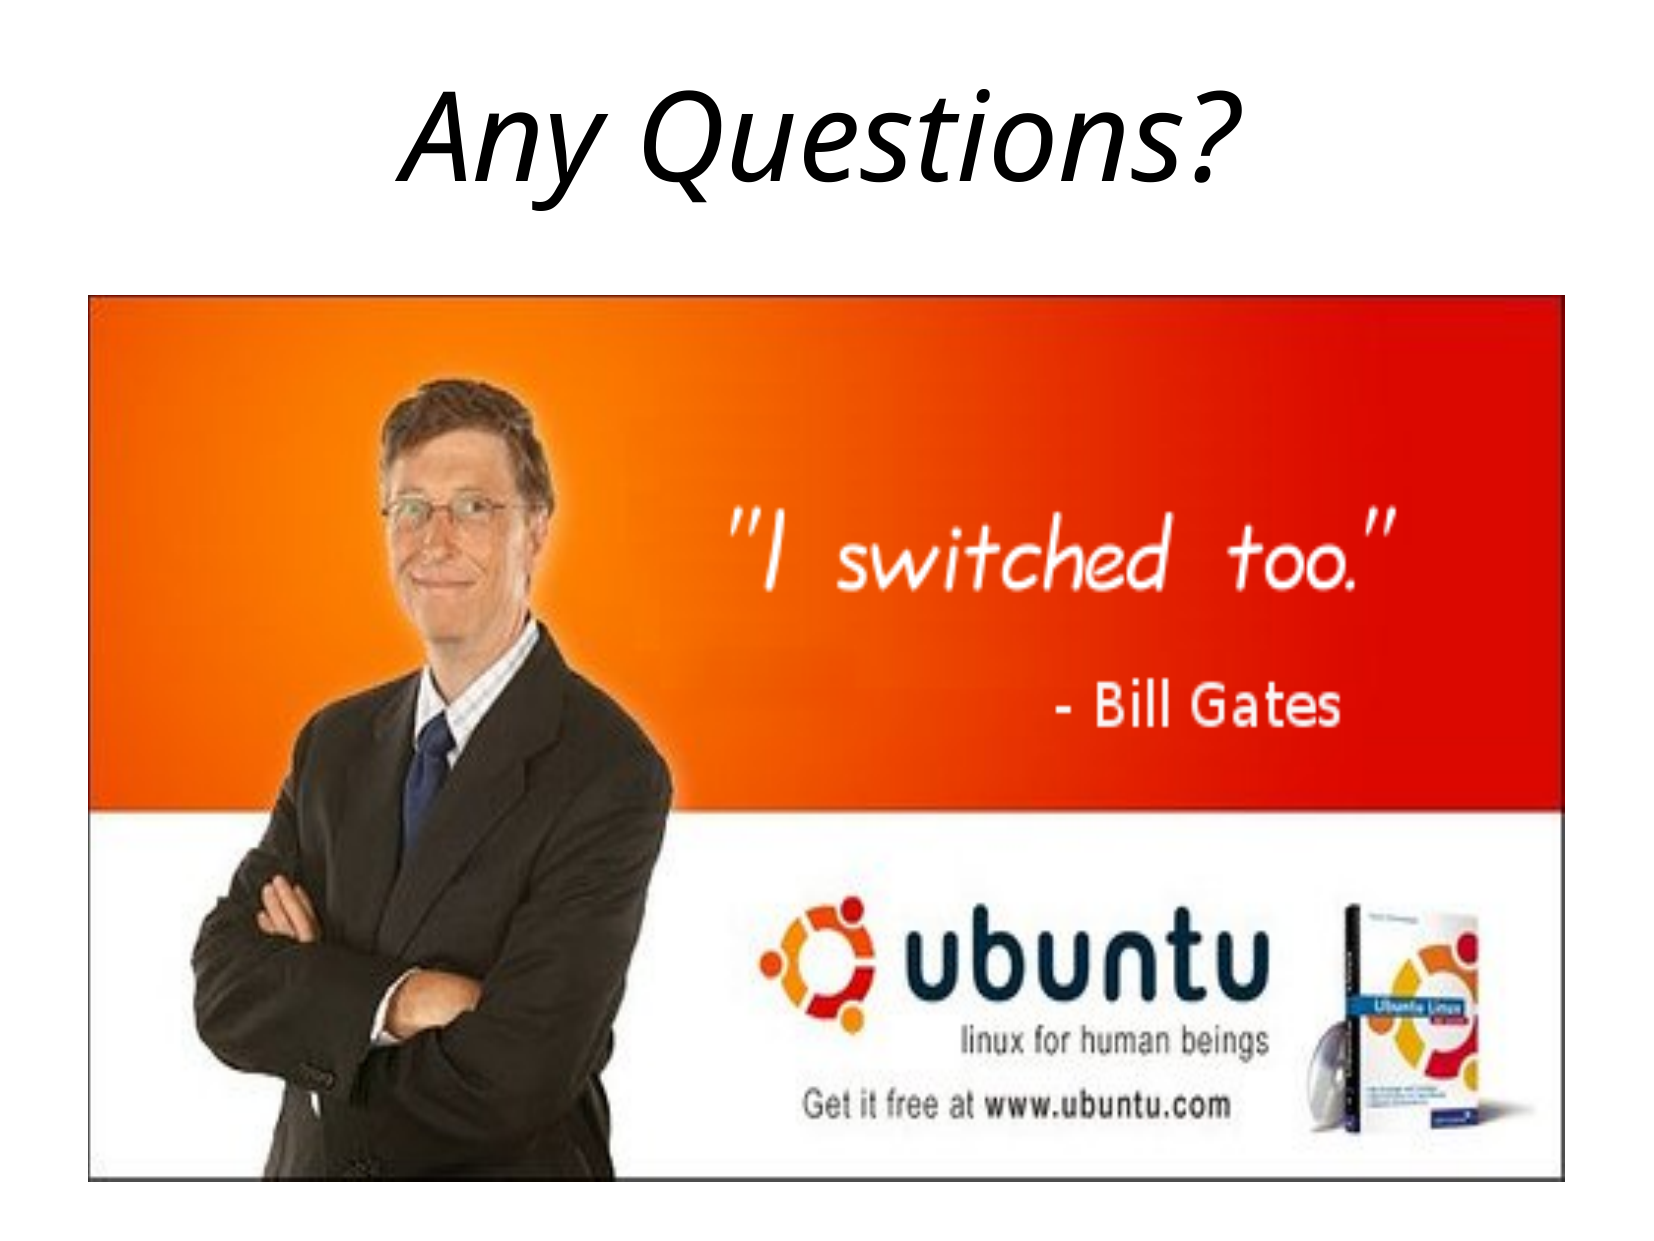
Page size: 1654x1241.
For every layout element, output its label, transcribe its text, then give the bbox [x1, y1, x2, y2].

picture [88, 295, 1565, 1182]
title Any Questions? [76, 49, 1565, 216]
